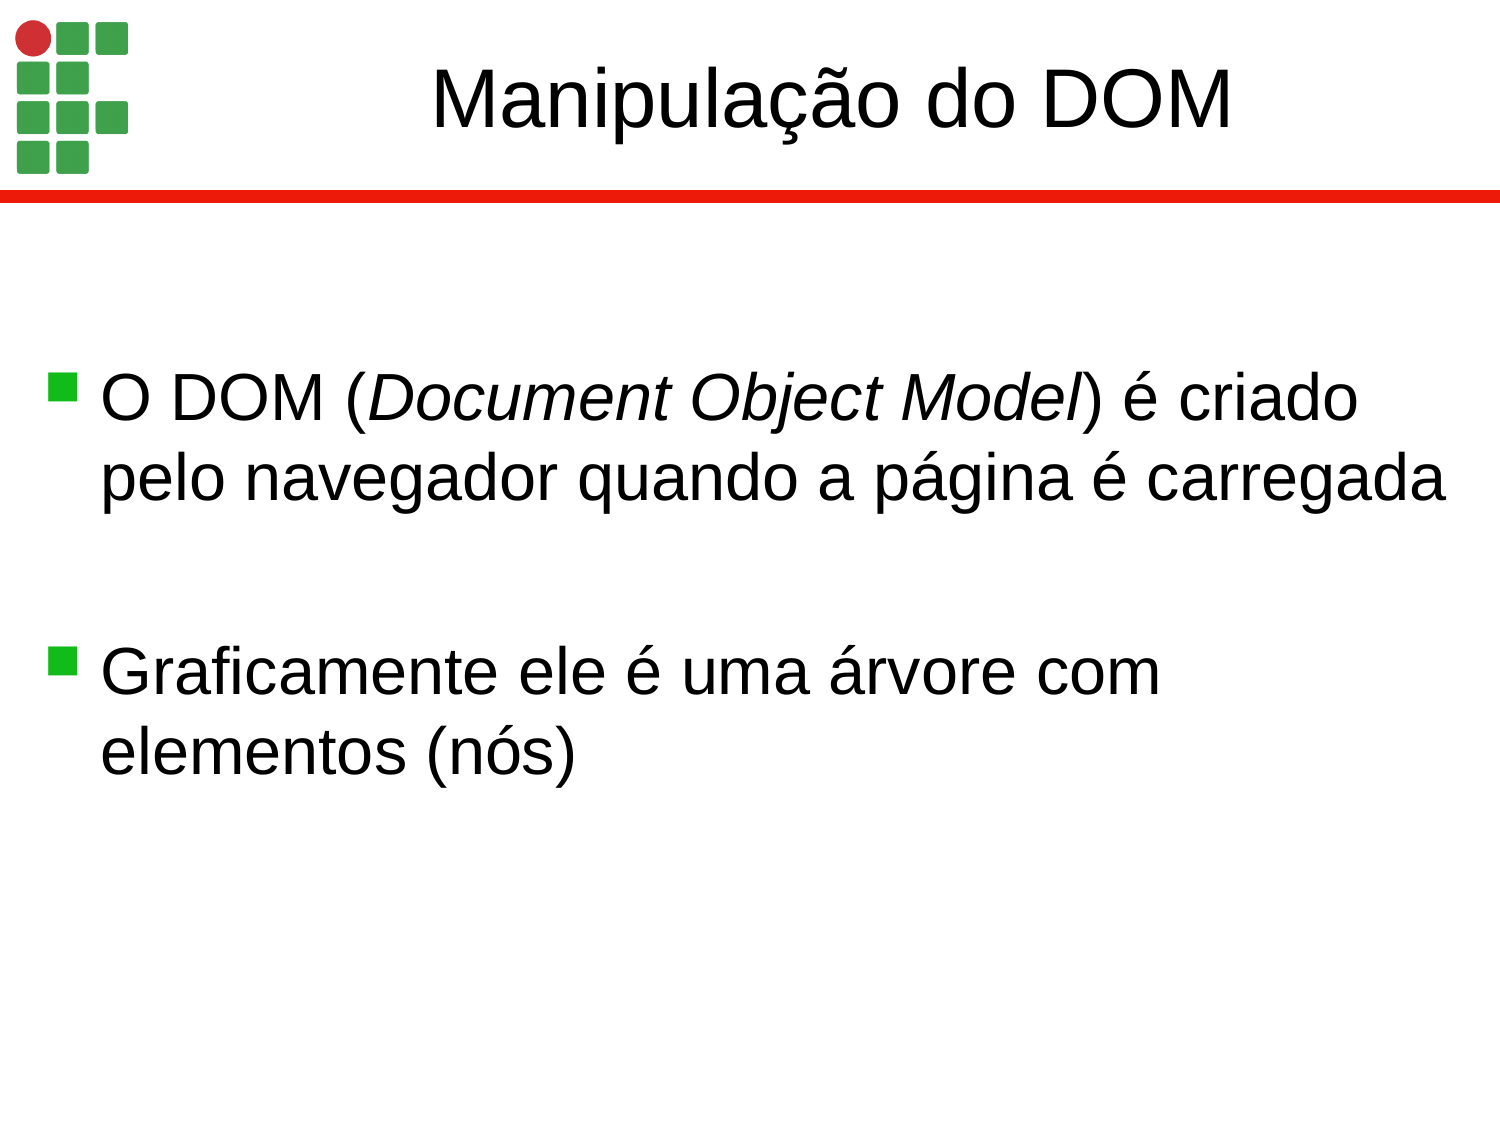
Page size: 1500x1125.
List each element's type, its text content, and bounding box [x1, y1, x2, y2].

list O DOM (Document Object Model) é criado pelo navegador quando a página é carregada Graficamente ele é uma árvore com elementos (nós) [29, 207, 1471, 1087]
title Manipulação do DOM [165, 0, 1500, 202]
picture [14, 16, 130, 178]
